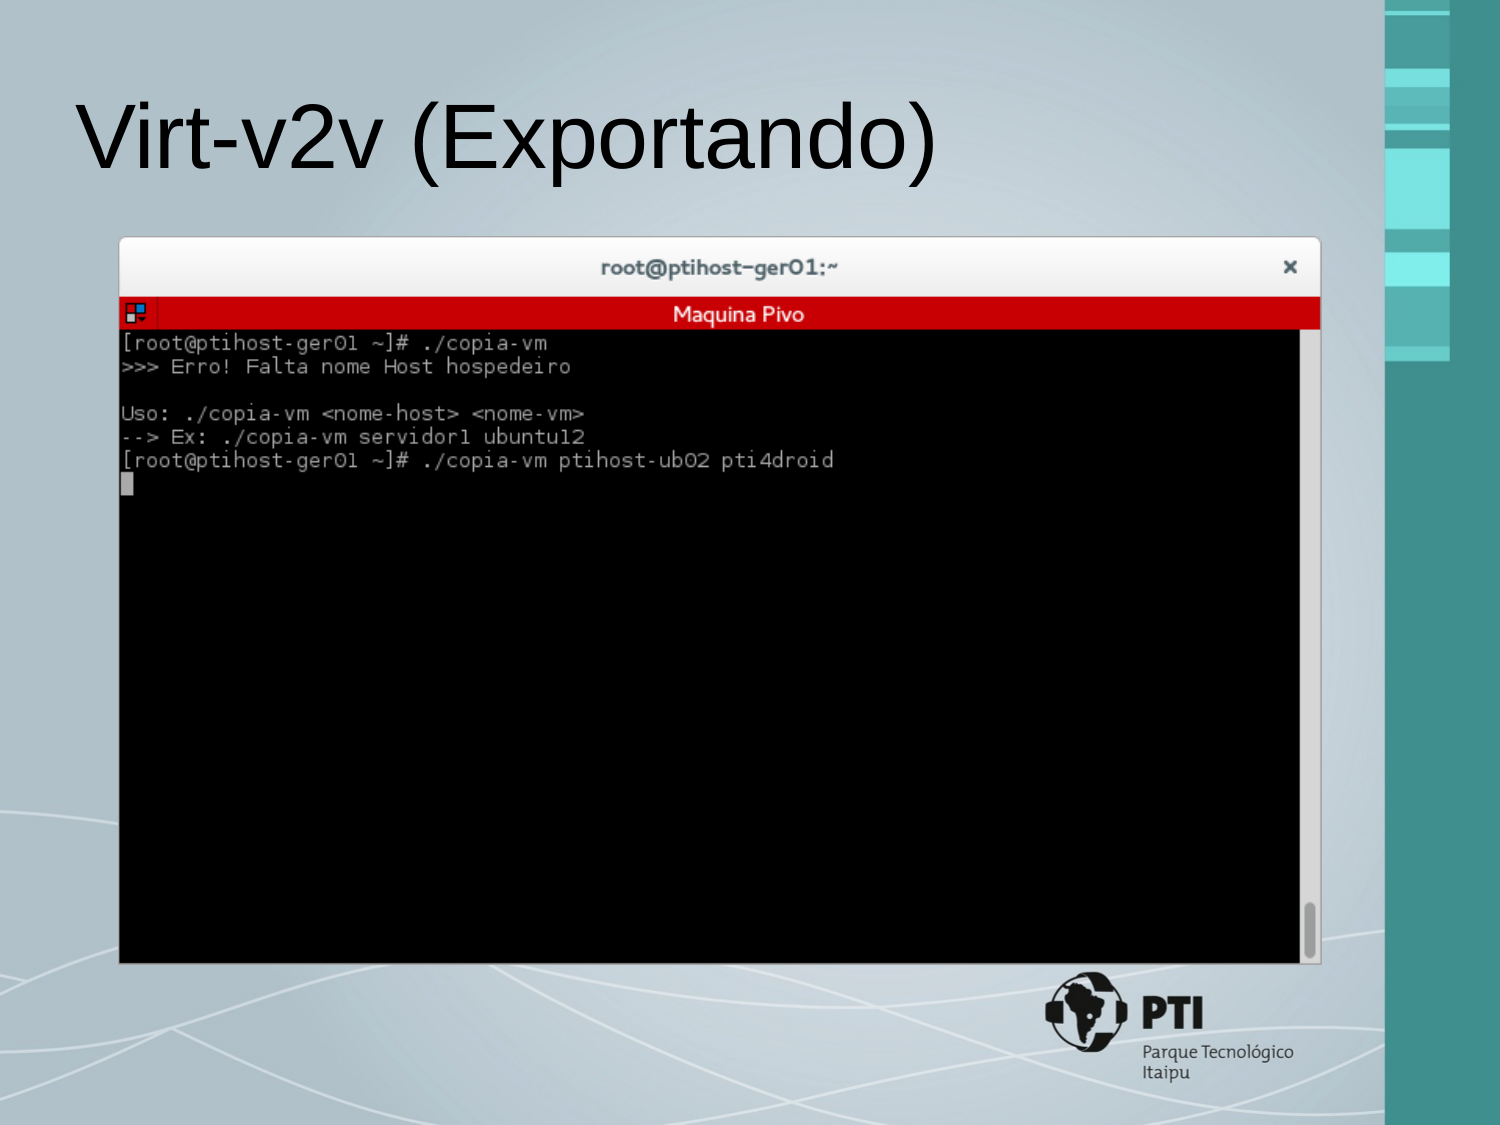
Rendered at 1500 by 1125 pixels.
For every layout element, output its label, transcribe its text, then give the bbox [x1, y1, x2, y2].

title Virt-v2v (Exportando) [74, 44, 1425, 232]
picture [0, 0, 1500, 1125]
